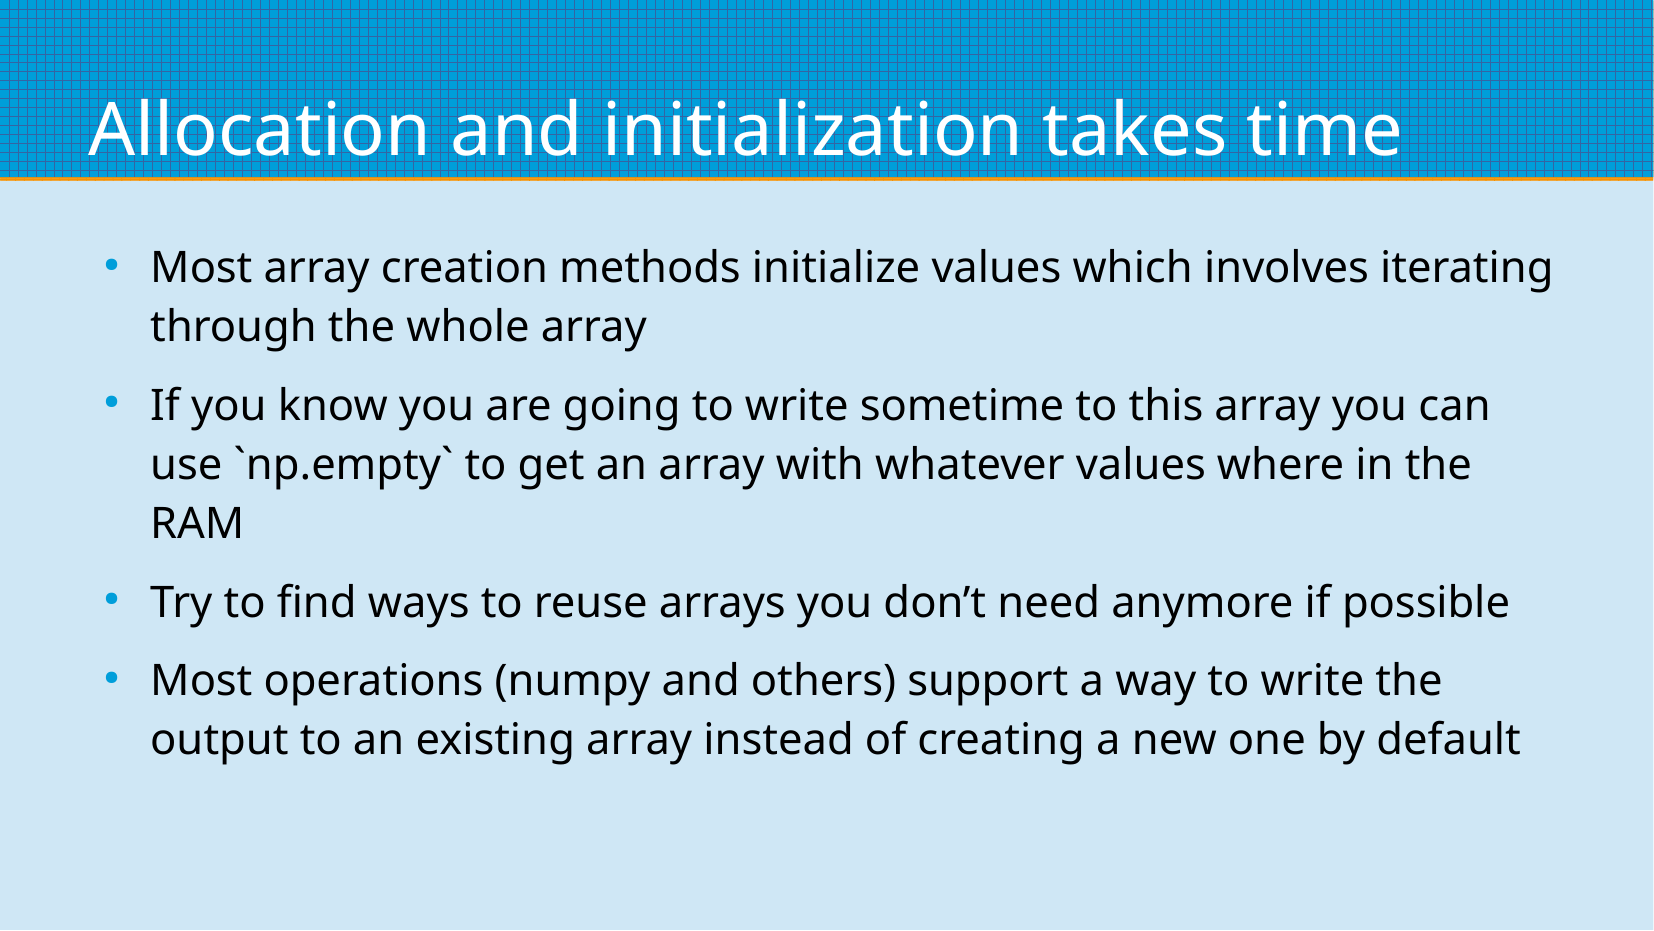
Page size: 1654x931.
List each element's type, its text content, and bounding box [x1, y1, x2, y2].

list Most array creation methods initialize values which involves iterating through the whole array If you know you are going to write sometime to this array you can use `np.empty` to get an array with whatever values where in the RAM Try to find ways to reuse arrays you don’t need anymore if possible Most operations (numpy and others) support a way to write the output to an existing array instead of creating a new one by default [88, 236, 1565, 813]
title Allocation and initialization takes time [88, 14, 1565, 178]
